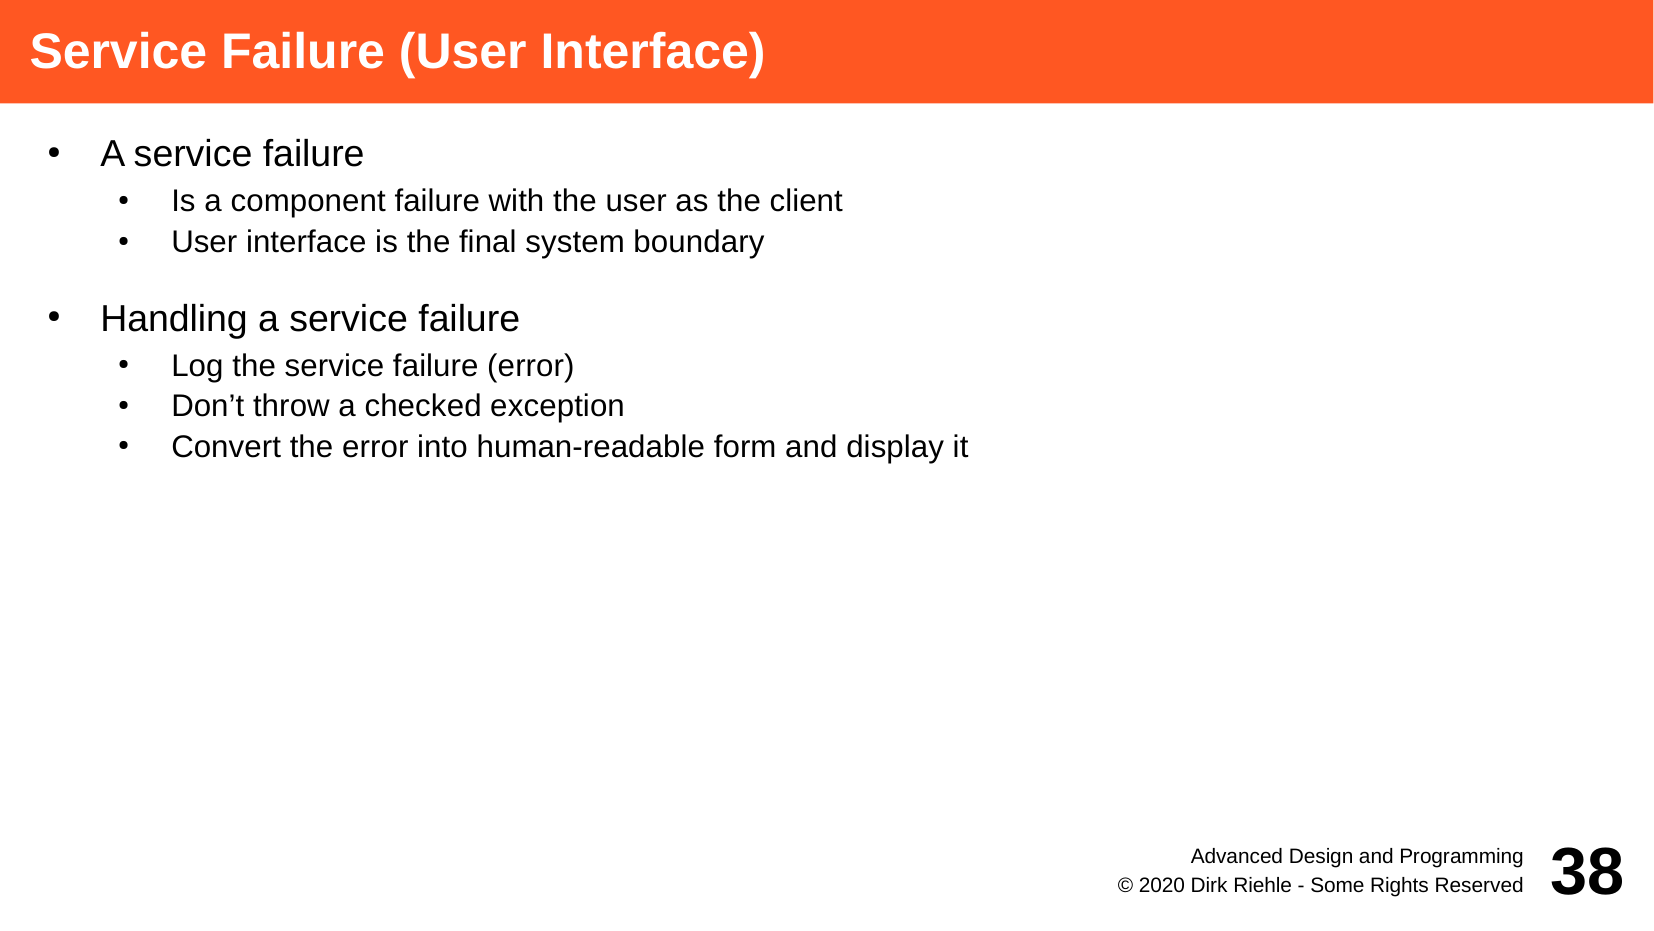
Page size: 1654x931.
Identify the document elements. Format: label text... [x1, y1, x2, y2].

list A service failure Is a component failure with the user as the client User interface is the final system boundary Handling a service failure Log the service failure (error) Don’t throw a checked exception Convert the error into human-readable form and display it [29, 132, 1625, 813]
title Service Failure (User Interface) [0, 0, 1654, 104]
